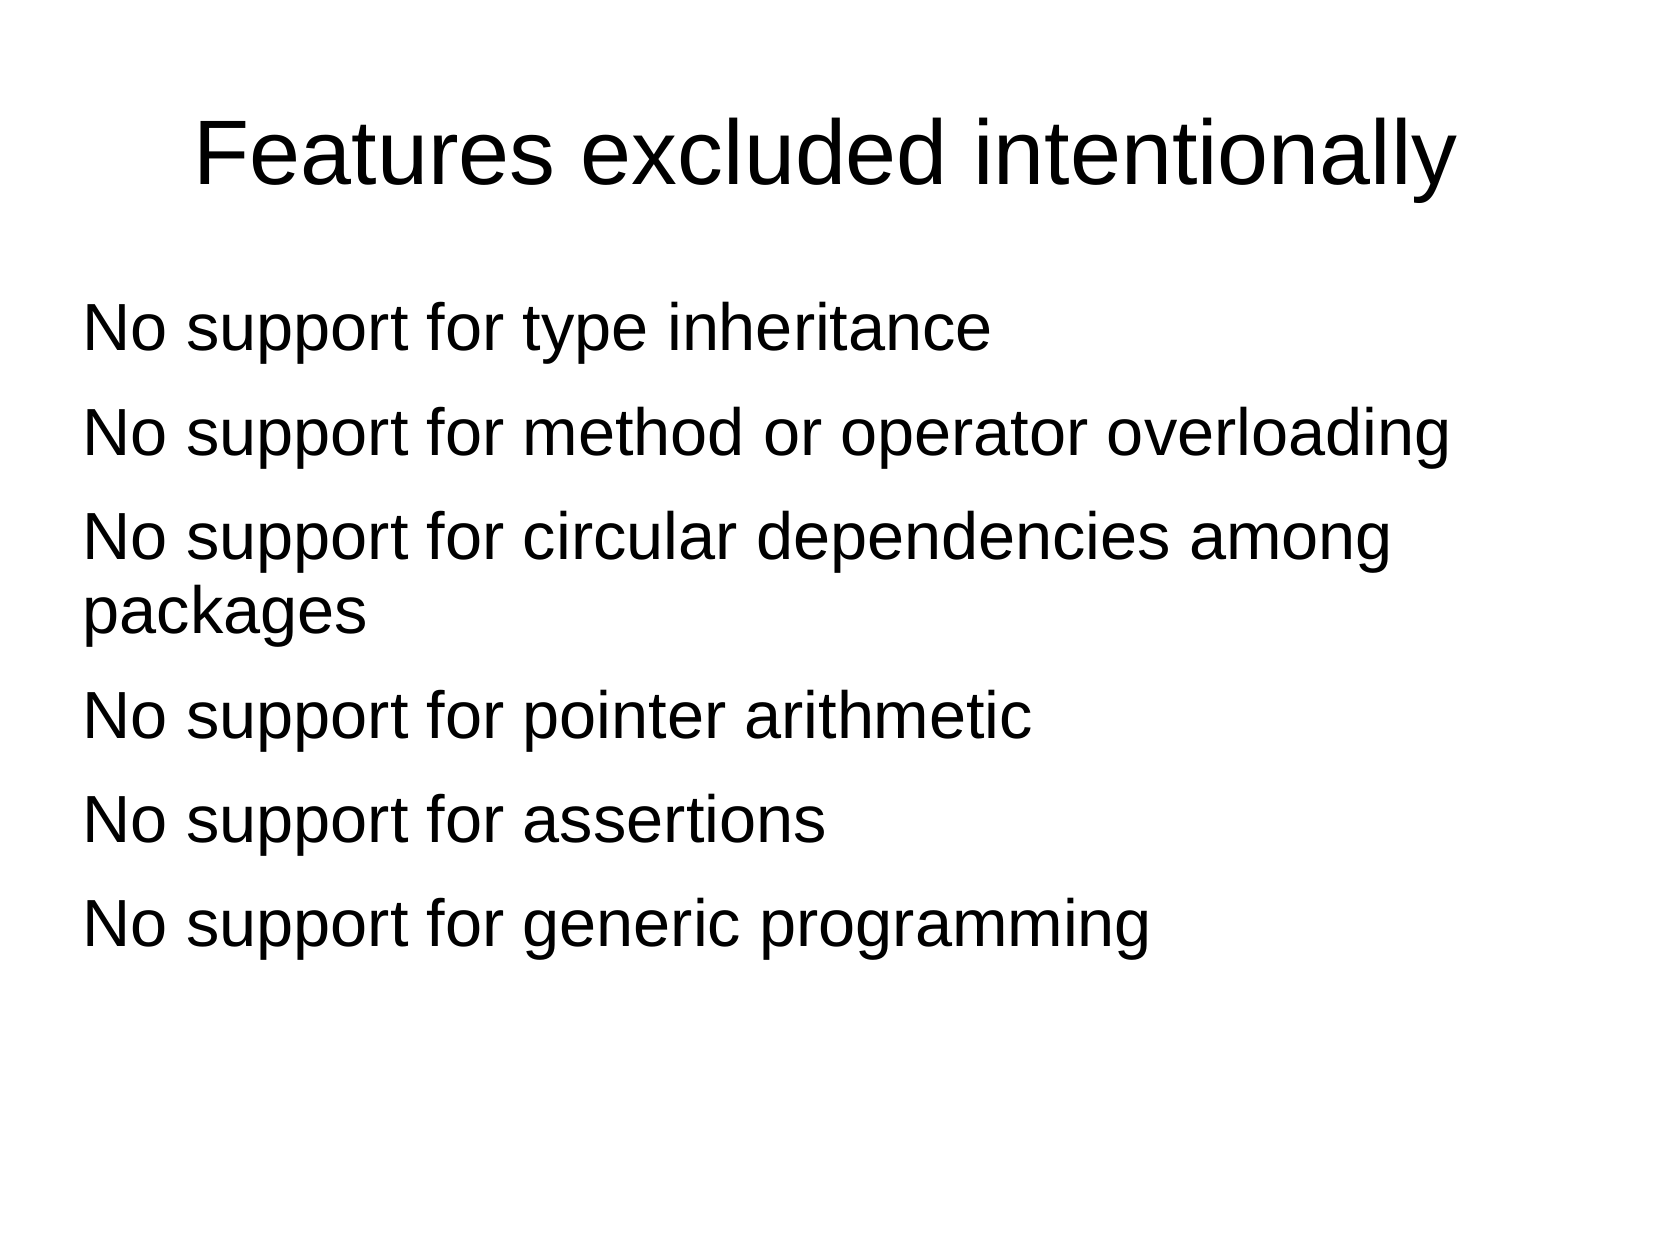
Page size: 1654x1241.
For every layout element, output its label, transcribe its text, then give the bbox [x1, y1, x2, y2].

list No support for type inheritance No support for method or operator overloading No support for circular dependencies among packages No support for pointer arithmetic No support for assertions No support for generic programming [82, 290, 1571, 1010]
title Features excluded intentionally [82, 49, 1571, 257]
